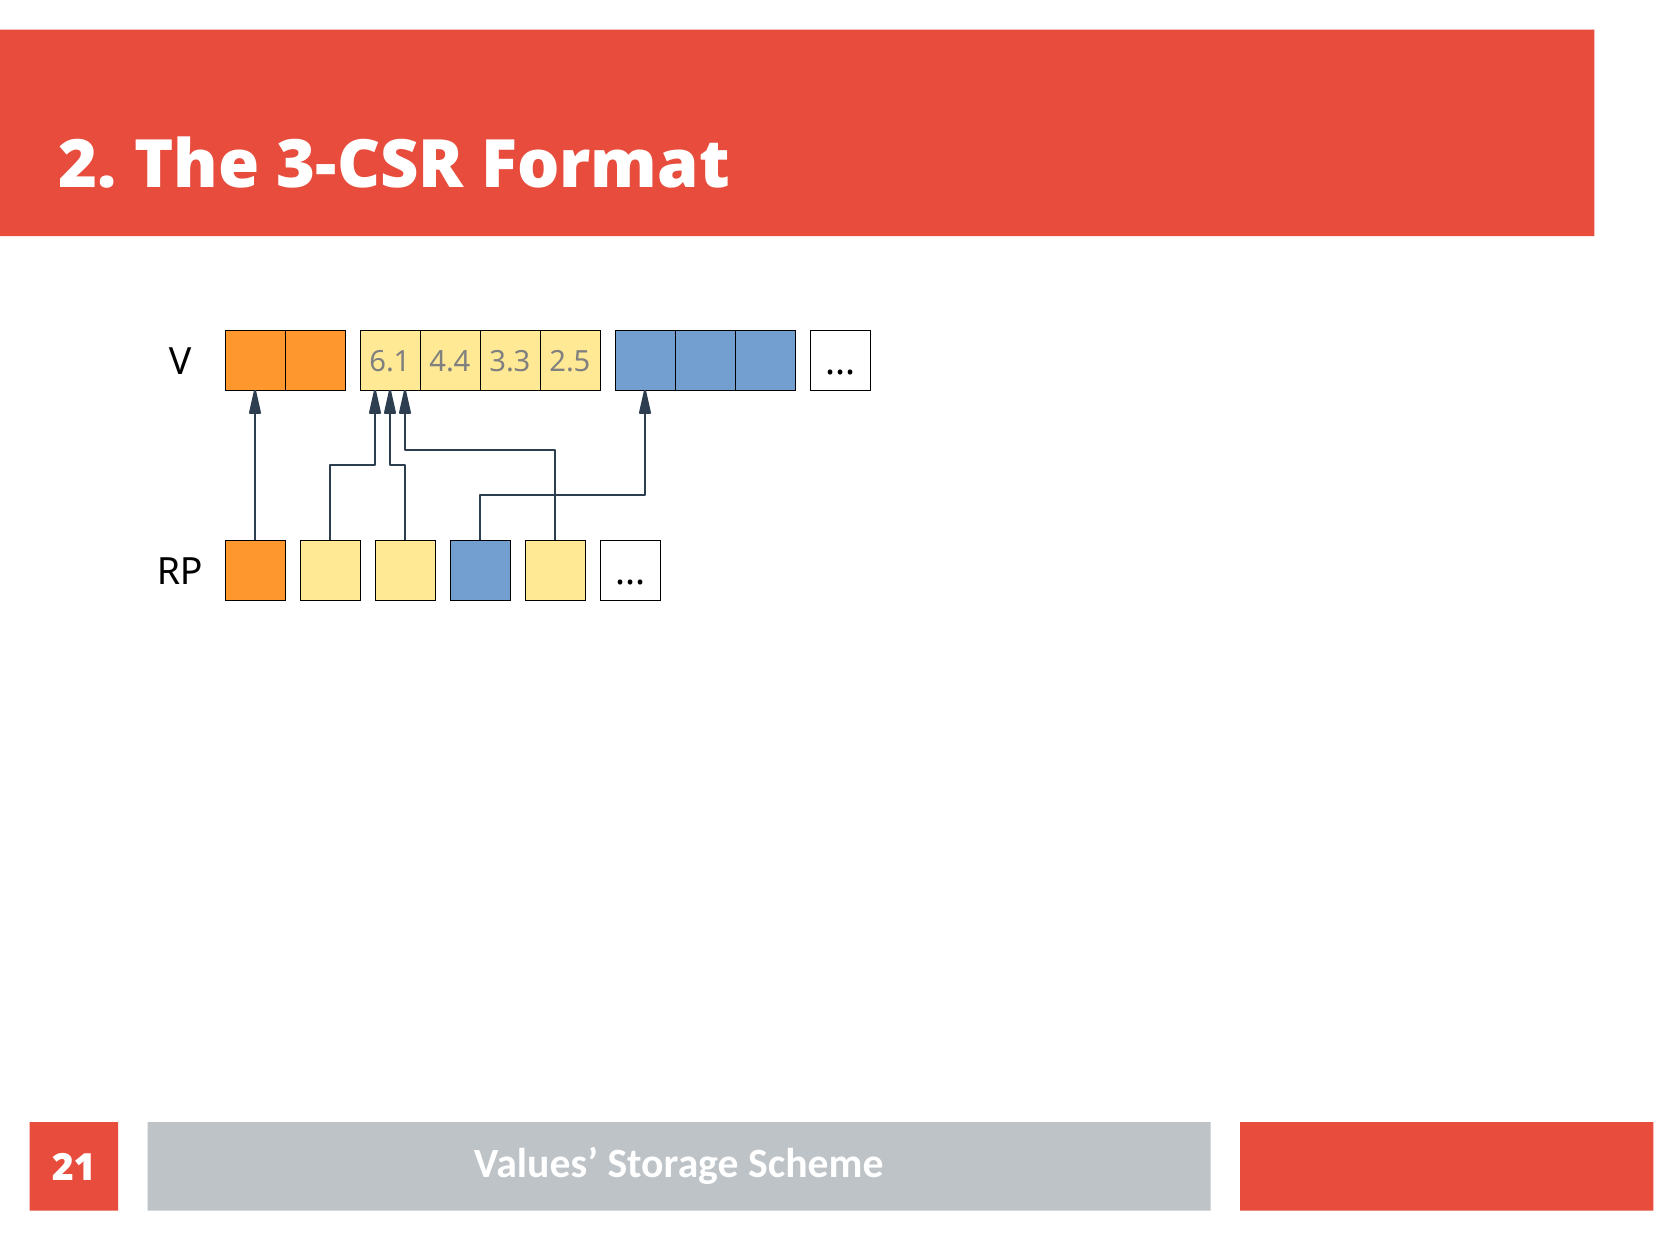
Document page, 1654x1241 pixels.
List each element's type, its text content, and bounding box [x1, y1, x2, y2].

title 2. The 3-CSR Format [59, 59, 1595, 207]
text_box [225, 540, 286, 601]
text_box [615, 330, 796, 391]
text_box [525, 540, 586, 601]
text_box V [150, 330, 211, 391]
text_box 2.5 [540, 330, 601, 391]
text_box 6.1 [360, 330, 420, 391]
text_box ... [600, 540, 661, 601]
text_box [225, 330, 346, 391]
text_box ... [810, 330, 871, 391]
text_box RP [150, 540, 211, 601]
text_box [300, 540, 361, 601]
text_box [375, 540, 436, 601]
text_box Values’ Storage Scheme [150, 1125, 1208, 1210]
text_box 3.3 [480, 330, 540, 391]
text_box 4.4 [420, 330, 480, 391]
text_box [450, 540, 511, 601]
